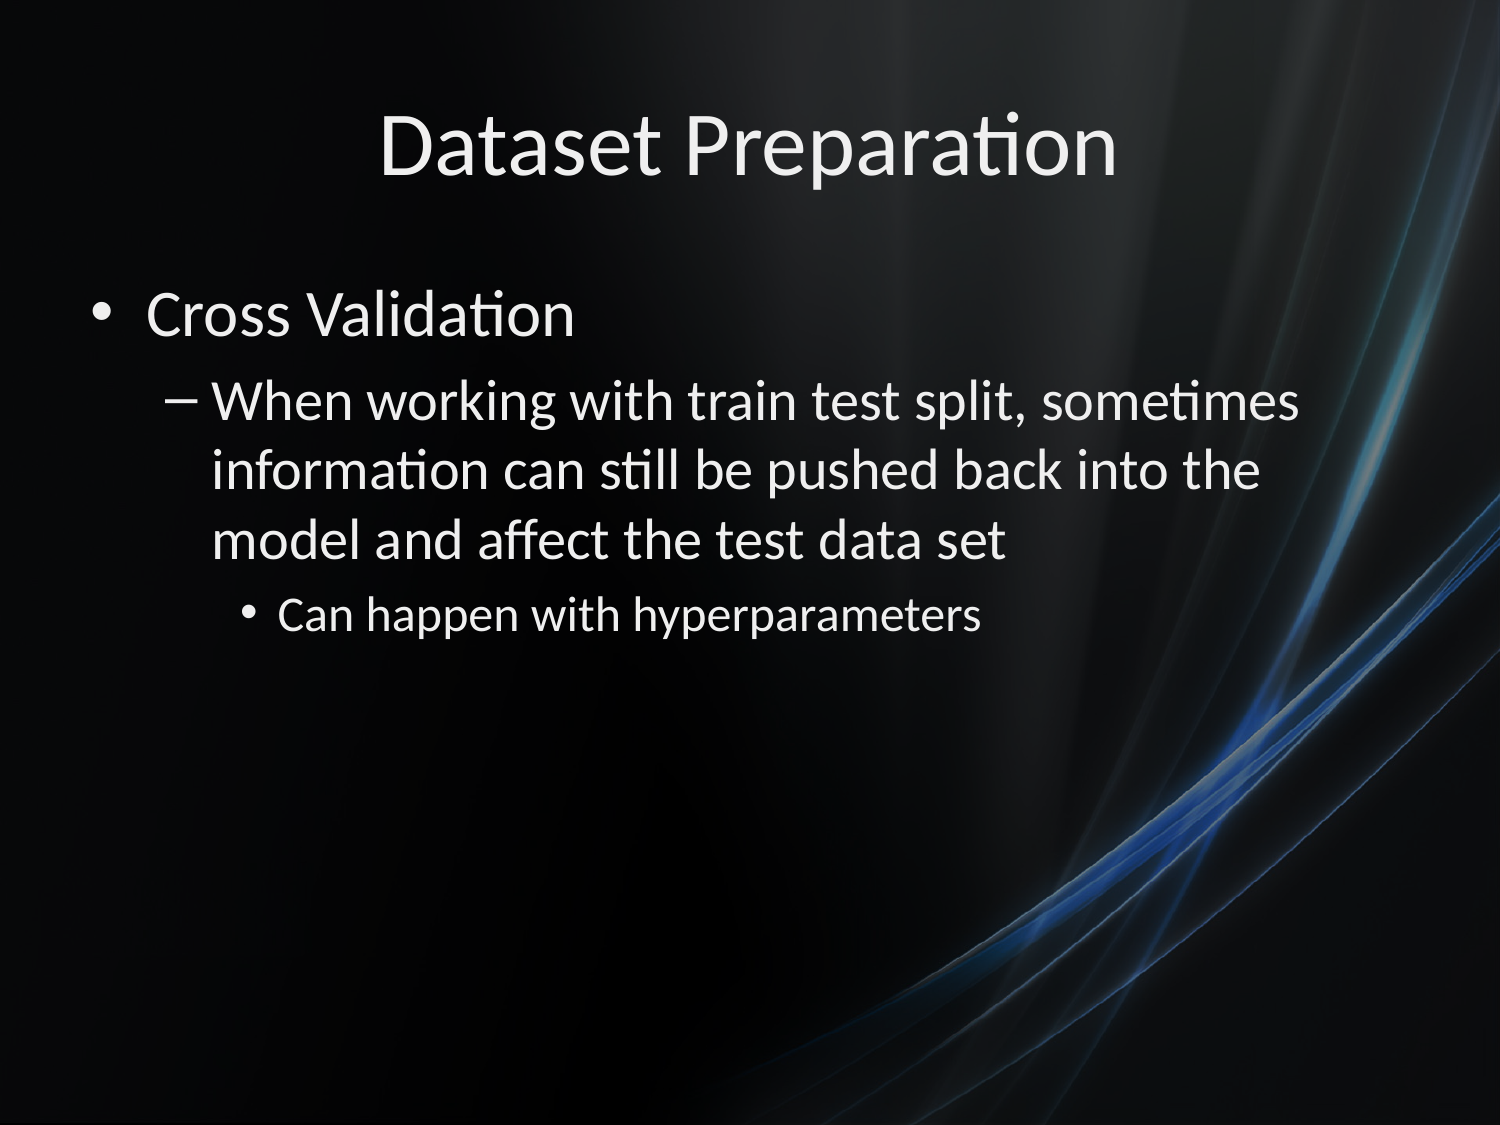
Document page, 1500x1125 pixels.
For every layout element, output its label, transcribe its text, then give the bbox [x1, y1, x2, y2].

list Cross Validation When working with train test split, sometimes information can still be pushed back into the model and affect the test data set Can happen with hyperparameters [75, 262, 1425, 1005]
title Dataset Preparation [75, 45, 1425, 233]
picture [0, 0, 1500, 1125]
